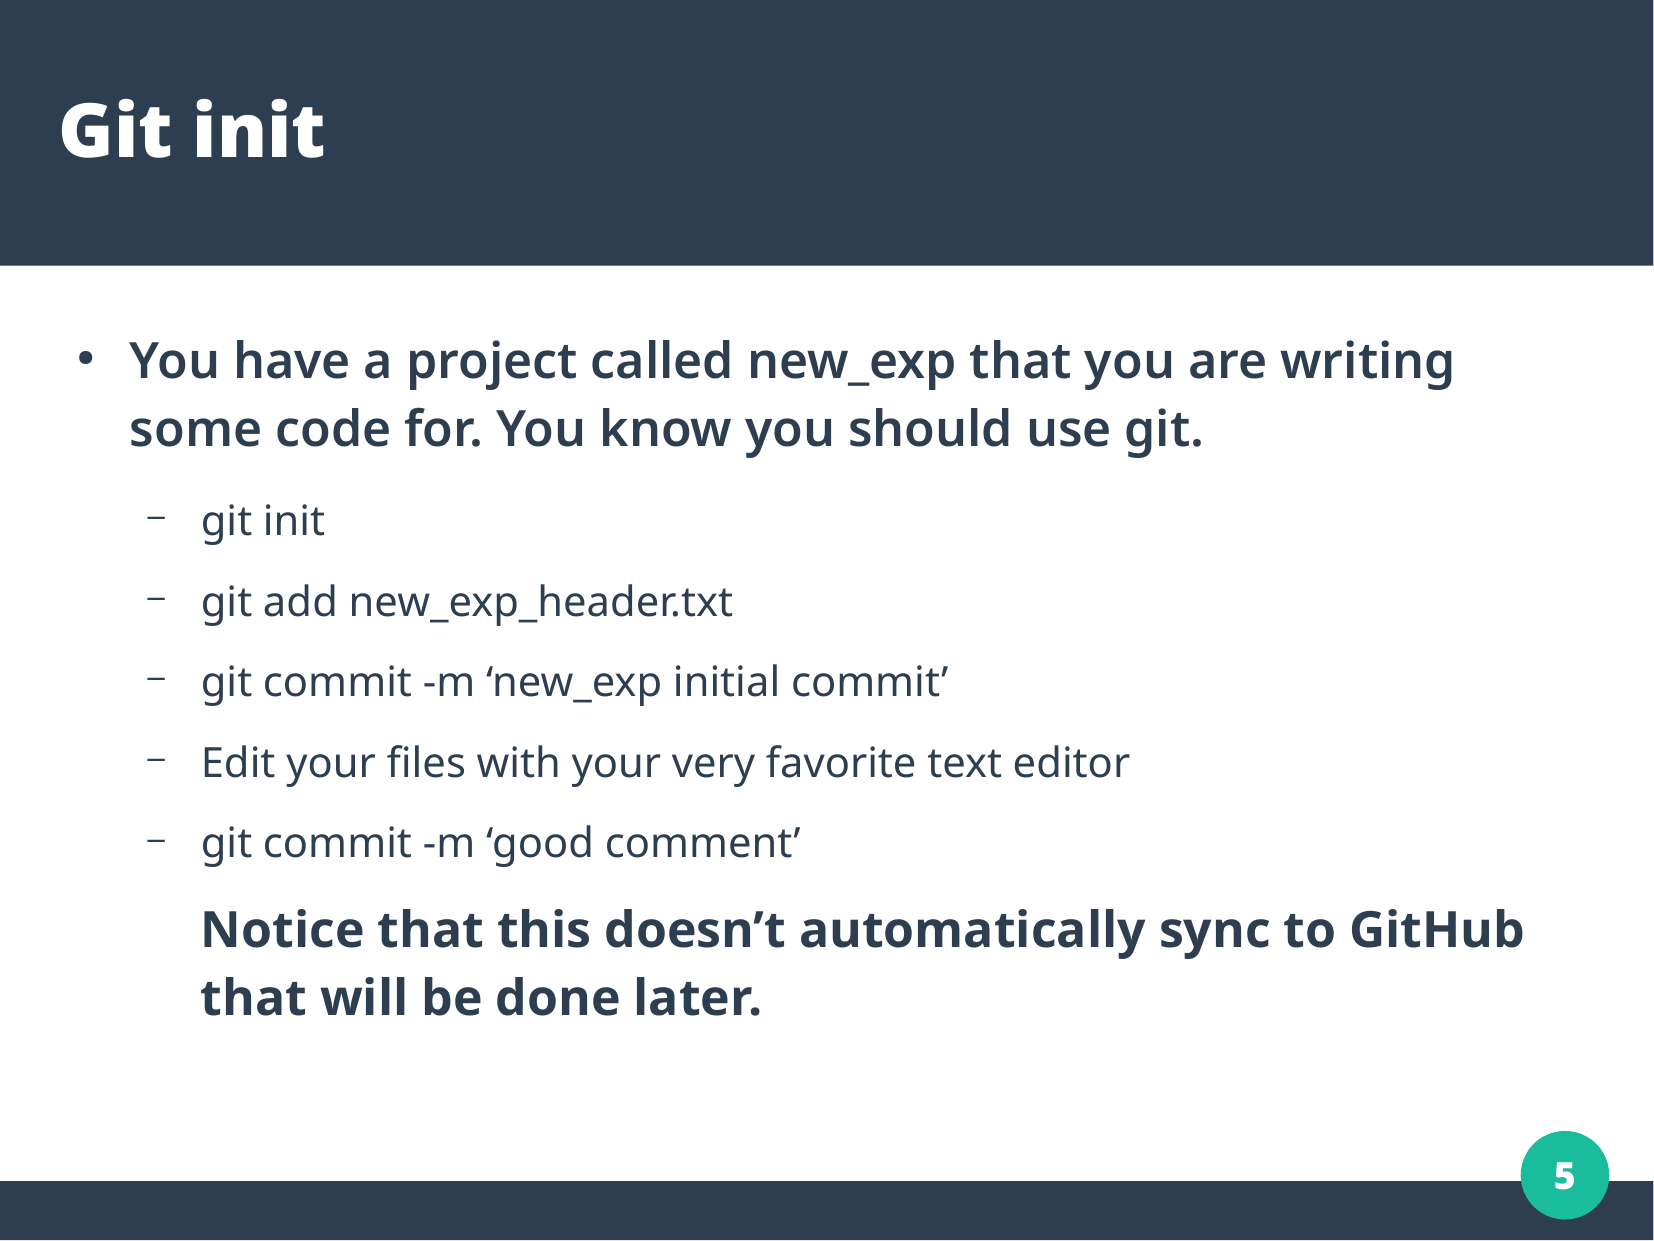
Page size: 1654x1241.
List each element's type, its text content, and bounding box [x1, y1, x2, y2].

list You have a project called new_exp that you are writing some code for. You know you should use git. git init git add new_exp_header.txt git commit -m ‘new_exp initial commit’ Edit your files with your very favorite text editor git commit -m ‘good comment’ Notice that this doesn’t automatically sync to GitHub that will be done later. [59, 324, 1595, 1152]
title Git init [59, 49, 1595, 207]
